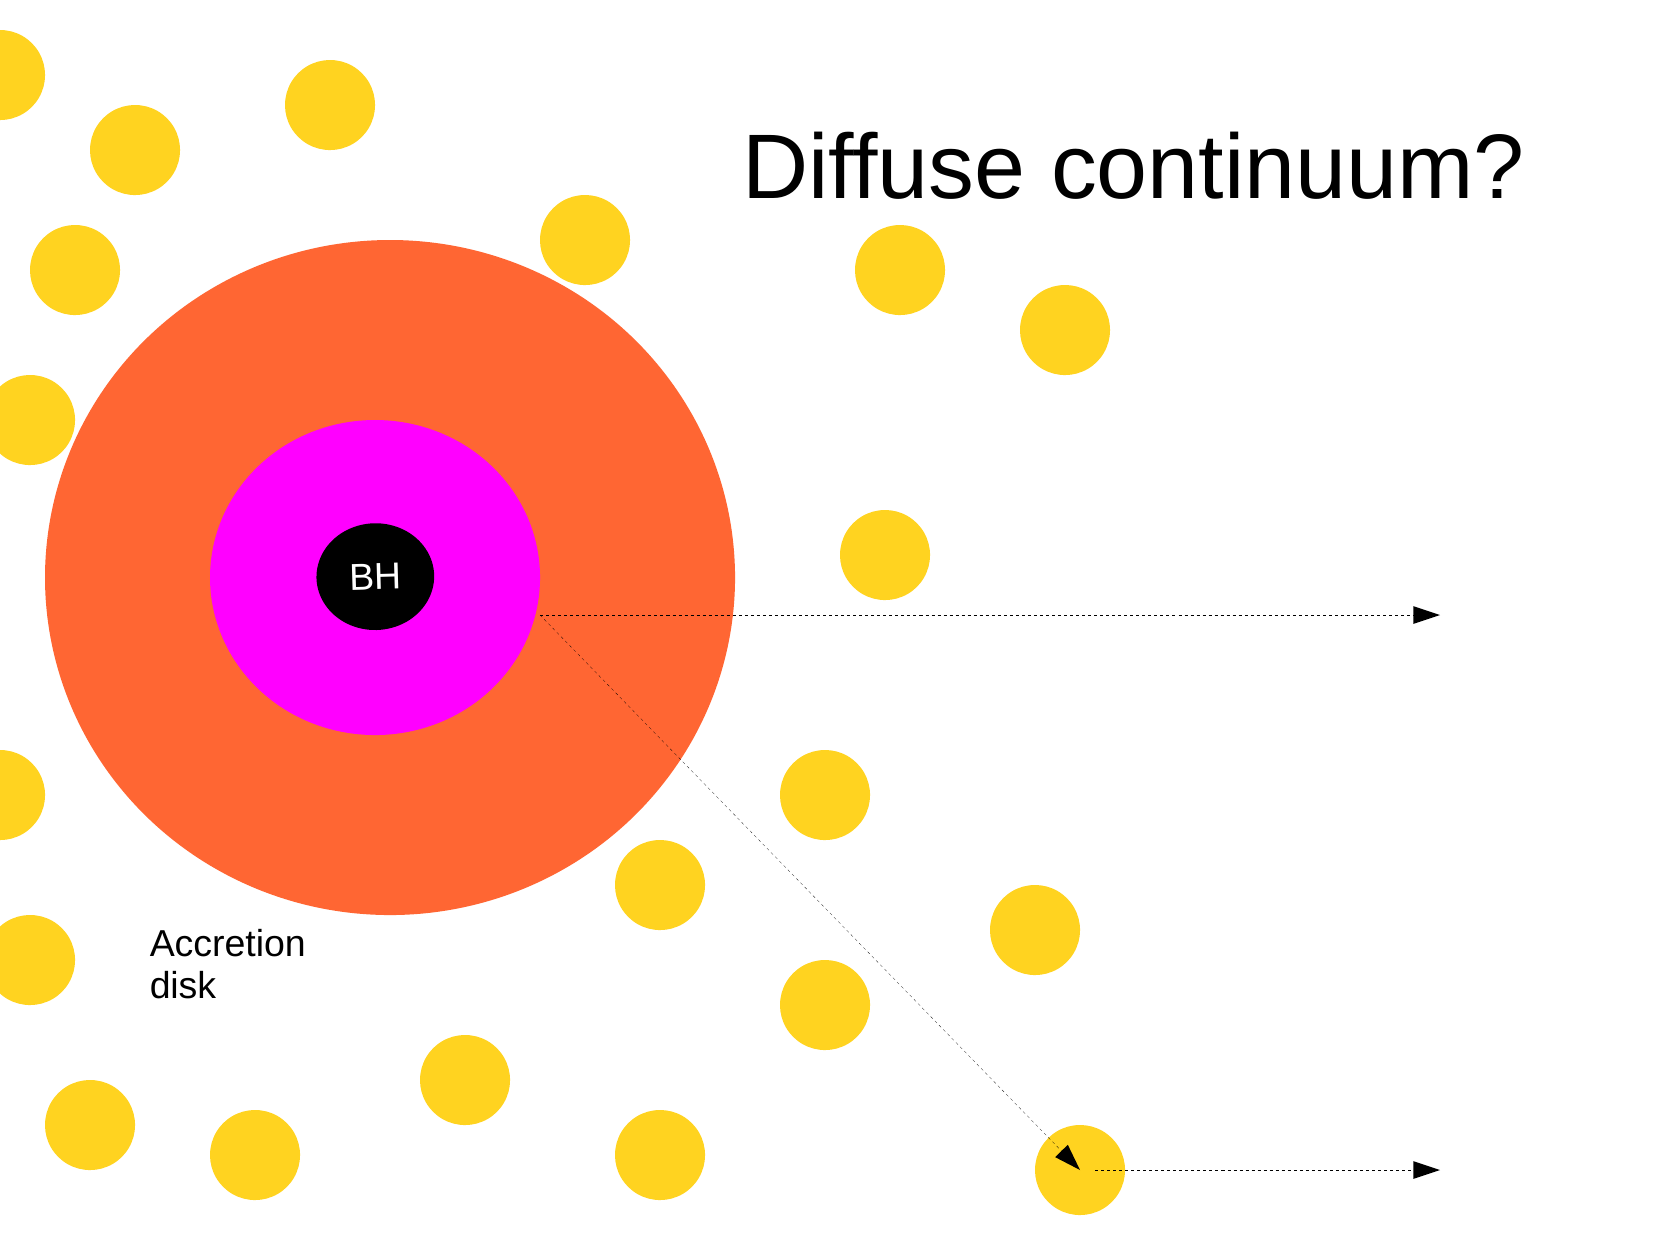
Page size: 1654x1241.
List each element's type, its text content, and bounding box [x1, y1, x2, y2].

text_box [840, 510, 931, 601]
text_box [780, 960, 871, 1051]
text_box [0, 375, 76, 466]
text_box [0, 915, 76, 1006]
title Diffuse continuum? [390, 62, 1654, 271]
text_box [90, 105, 181, 196]
text_box [30, 225, 121, 316]
text_box Accretion disk [135, 915, 331, 1014]
text_box [990, 885, 1081, 976]
text_box [615, 840, 706, 931]
text_box [1020, 285, 1111, 376]
text_box [780, 750, 871, 841]
text_box [0, 750, 46, 841]
text_box [210, 1110, 301, 1201]
text_box [1035, 1125, 1126, 1216]
text_box [0, 30, 46, 121]
text_box [615, 1110, 706, 1201]
text_box [285, 60, 376, 151]
text_box [45, 240, 736, 916]
text_box [420, 1035, 511, 1126]
text_box BH [316, 523, 435, 631]
text_box [855, 225, 946, 316]
text_box [45, 1080, 136, 1171]
text_box [540, 195, 631, 286]
